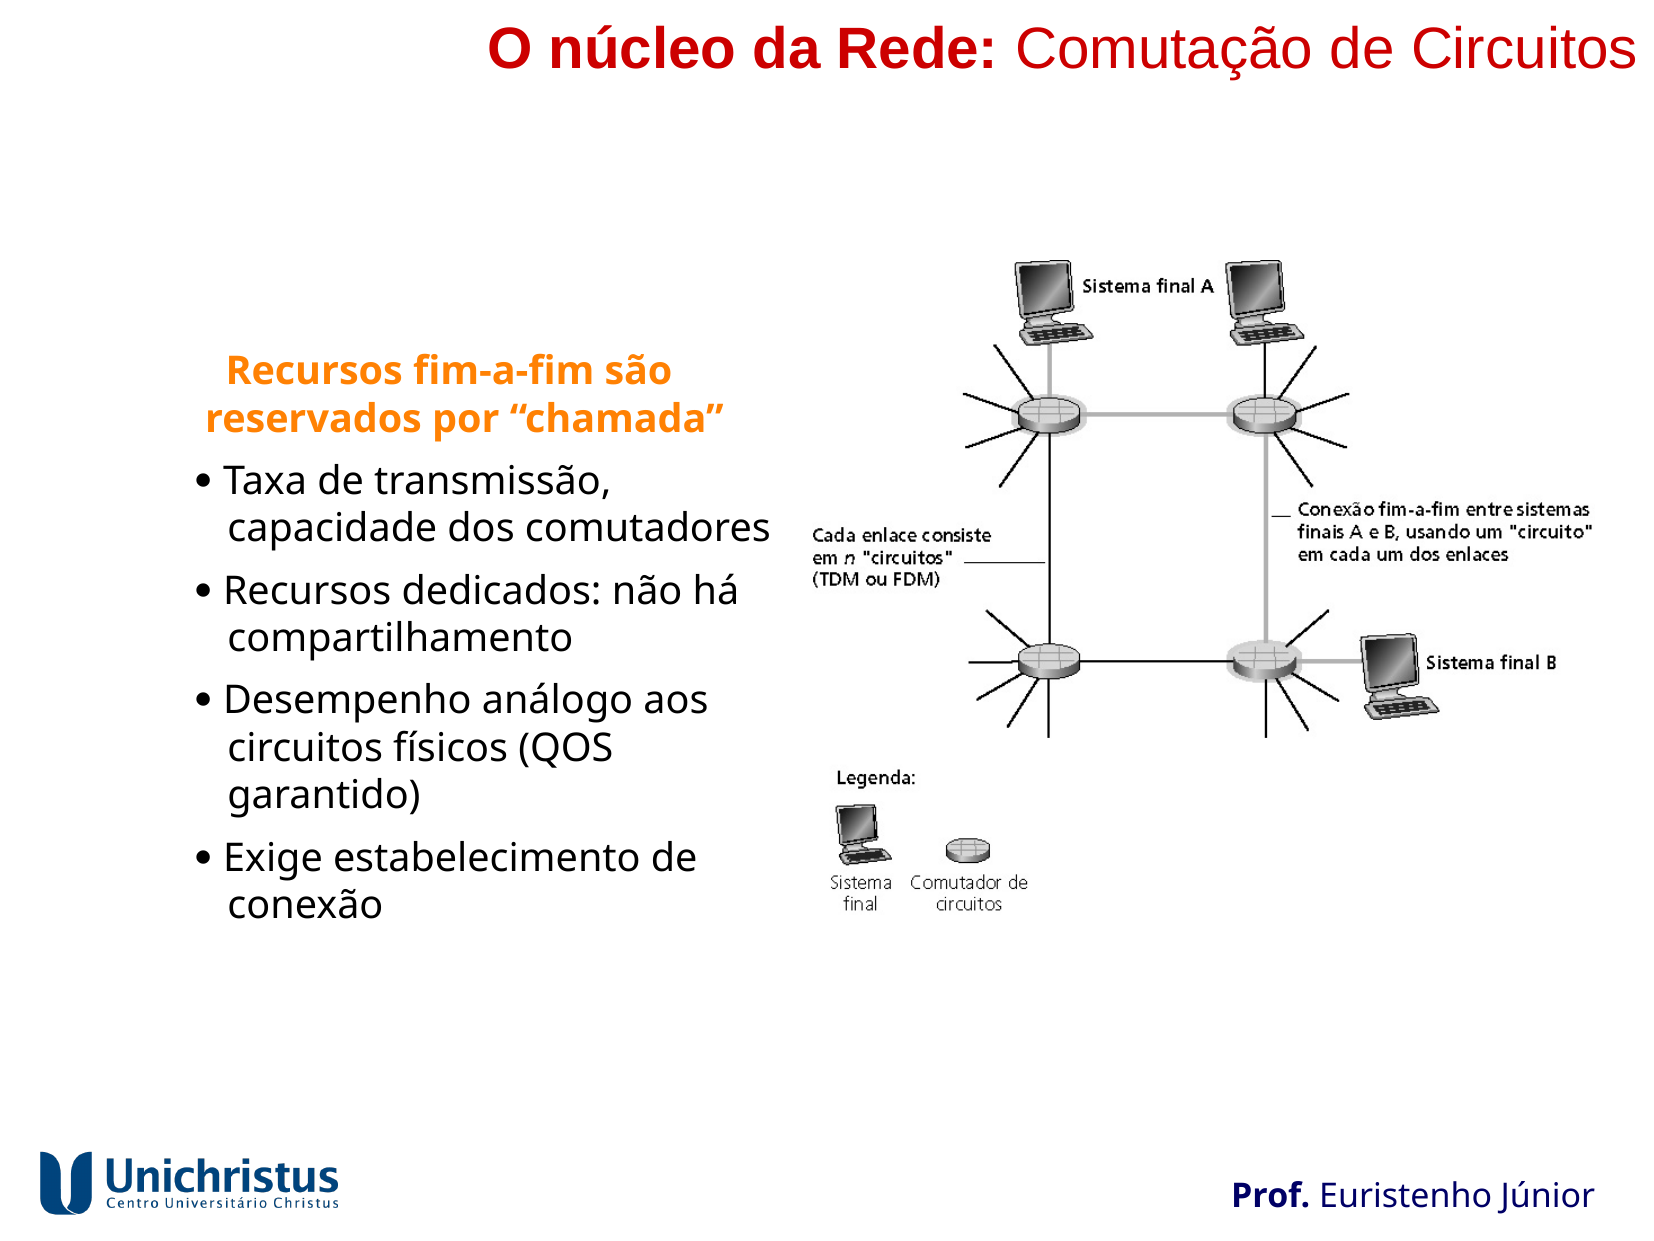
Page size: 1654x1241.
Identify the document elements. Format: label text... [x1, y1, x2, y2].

list Recursos fim-a-fim são reservados por “chamada”  Taxa de transmissão, capacidade dos comutadores  Recursos dedicados: não há compartilhamento  Desempenho análogo aos circuitos físicos (QOS garantido)  Exige estabelecimento de conexão [110, 337, 788, 997]
text_box O núcleo da Rede: Comutação de Circuitos [472, 8, 1654, 154]
picture [812, 260, 1595, 915]
picture [35, 1148, 343, 1217]
text_box Prof. Euristenho Júnior [1216, 1163, 1654, 1224]
